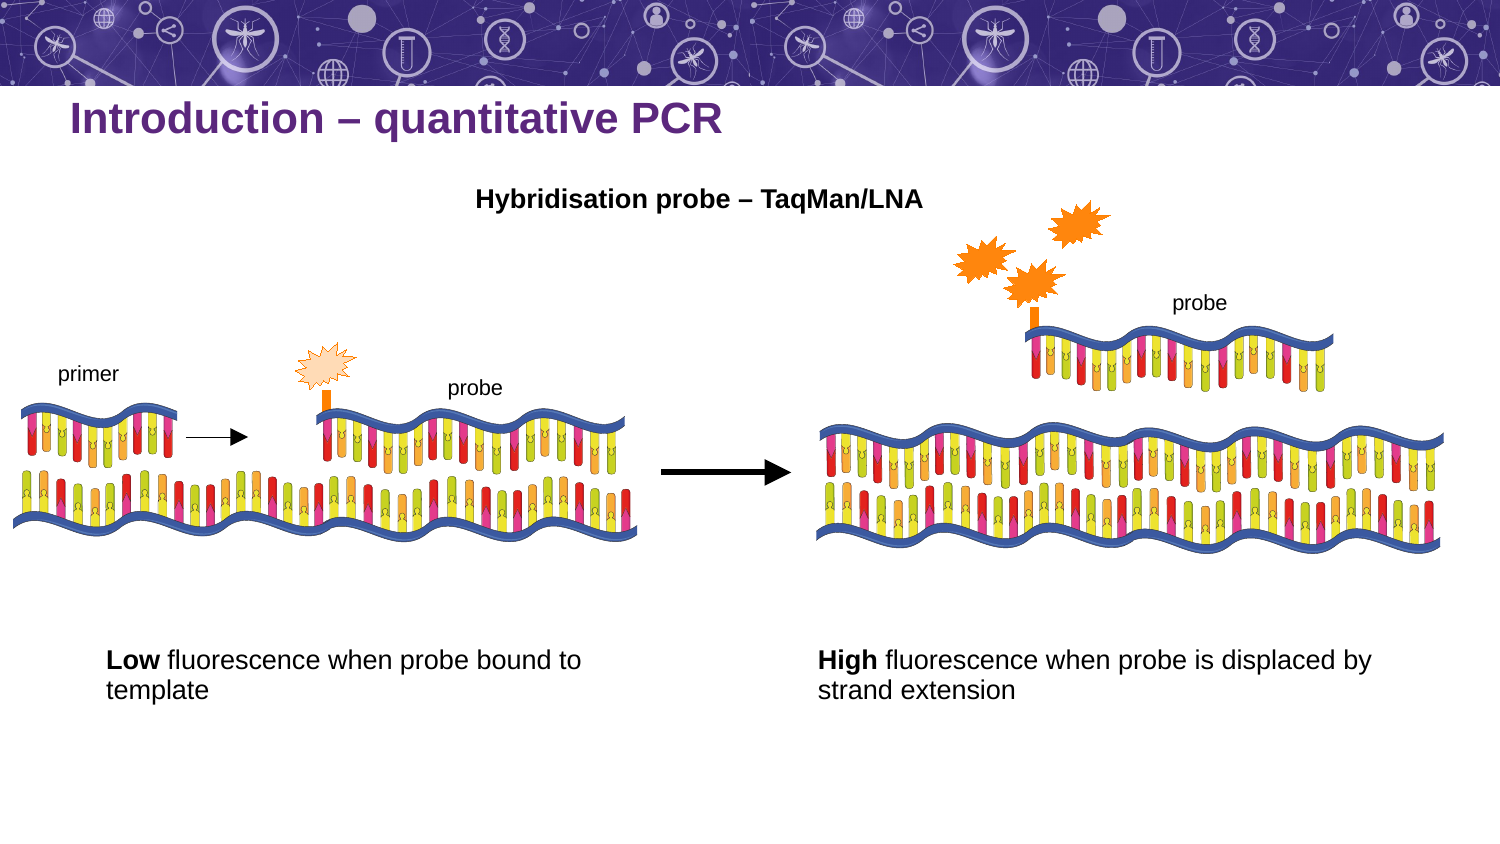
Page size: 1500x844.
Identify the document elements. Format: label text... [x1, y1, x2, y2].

text_box primer [43, 354, 142, 400]
text_box [1003, 259, 1066, 308]
picture [814, 402, 1446, 573]
text_box [295, 342, 357, 390]
text_box probe [432, 368, 532, 414]
picture [1024, 307, 1335, 393]
text_box Hybridisation probe – TaqMan/LNA [460, 177, 1123, 253]
text_box [953, 236, 1016, 284]
text_box [1048, 200, 1111, 249]
title Introduction – quantitative PCR [54, 75, 1118, 151]
text_box Low fluorescence when probe bound to template [91, 637, 662, 714]
picture [0, 0, 1500, 86]
text_box High fluorescence when probe is displaced by strand extension [803, 637, 1453, 714]
picture [11, 384, 638, 561]
text_box probe [1157, 283, 1257, 329]
